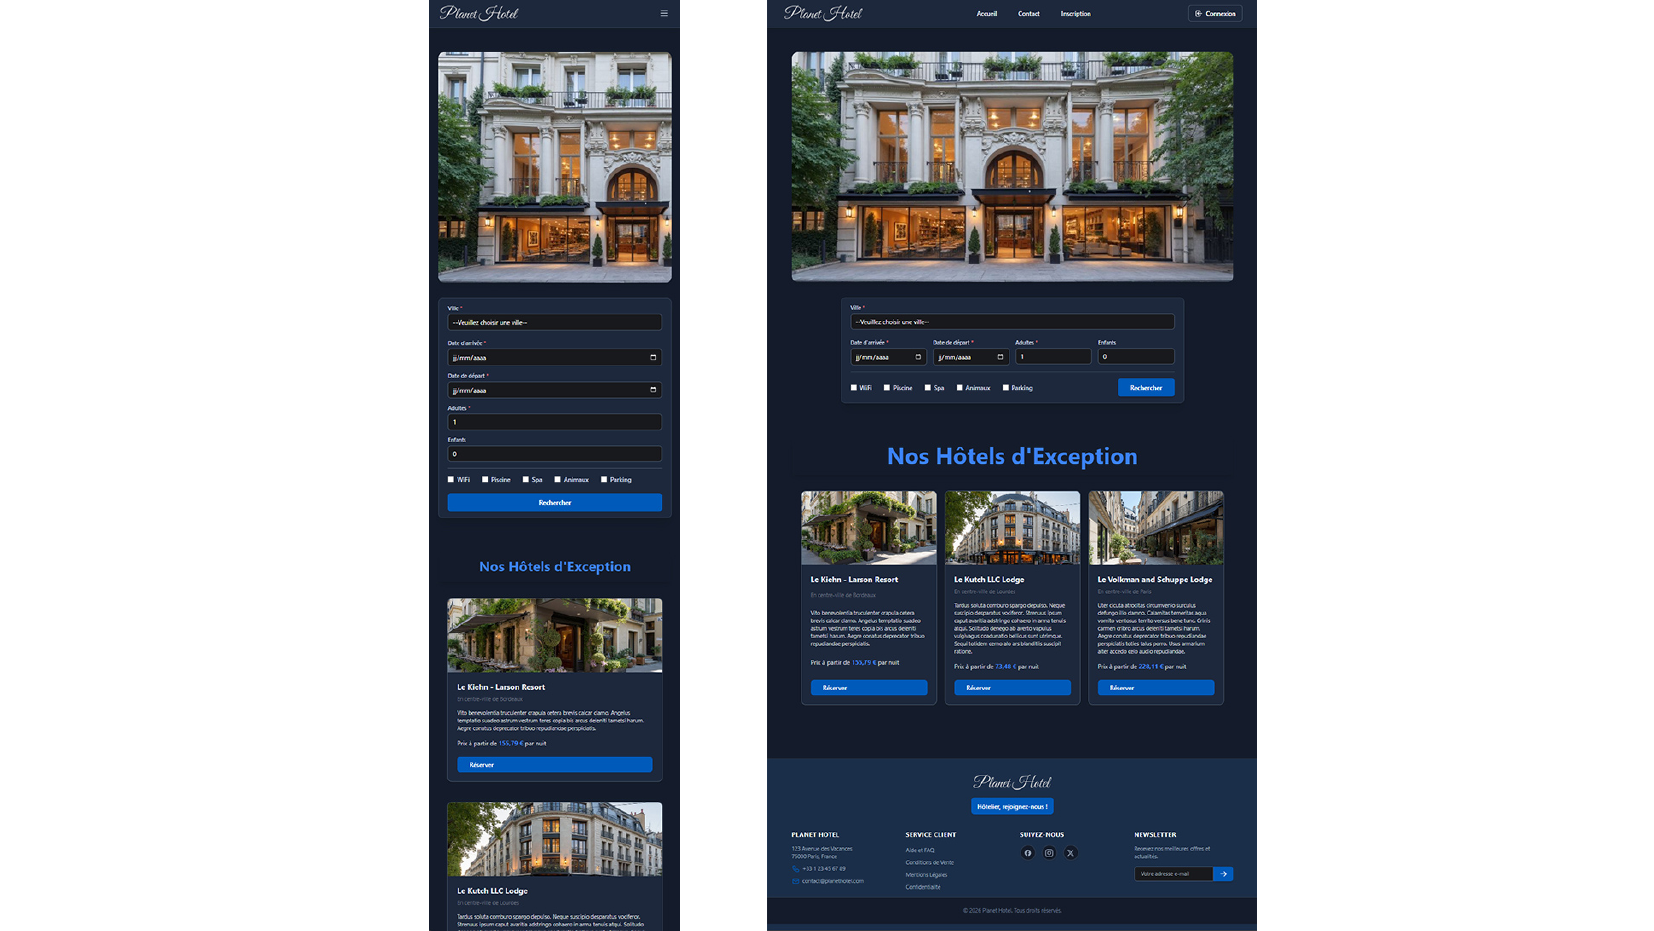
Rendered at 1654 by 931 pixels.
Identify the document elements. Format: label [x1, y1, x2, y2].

picture [429, 0, 680, 931]
picture [767, 0, 1257, 931]
